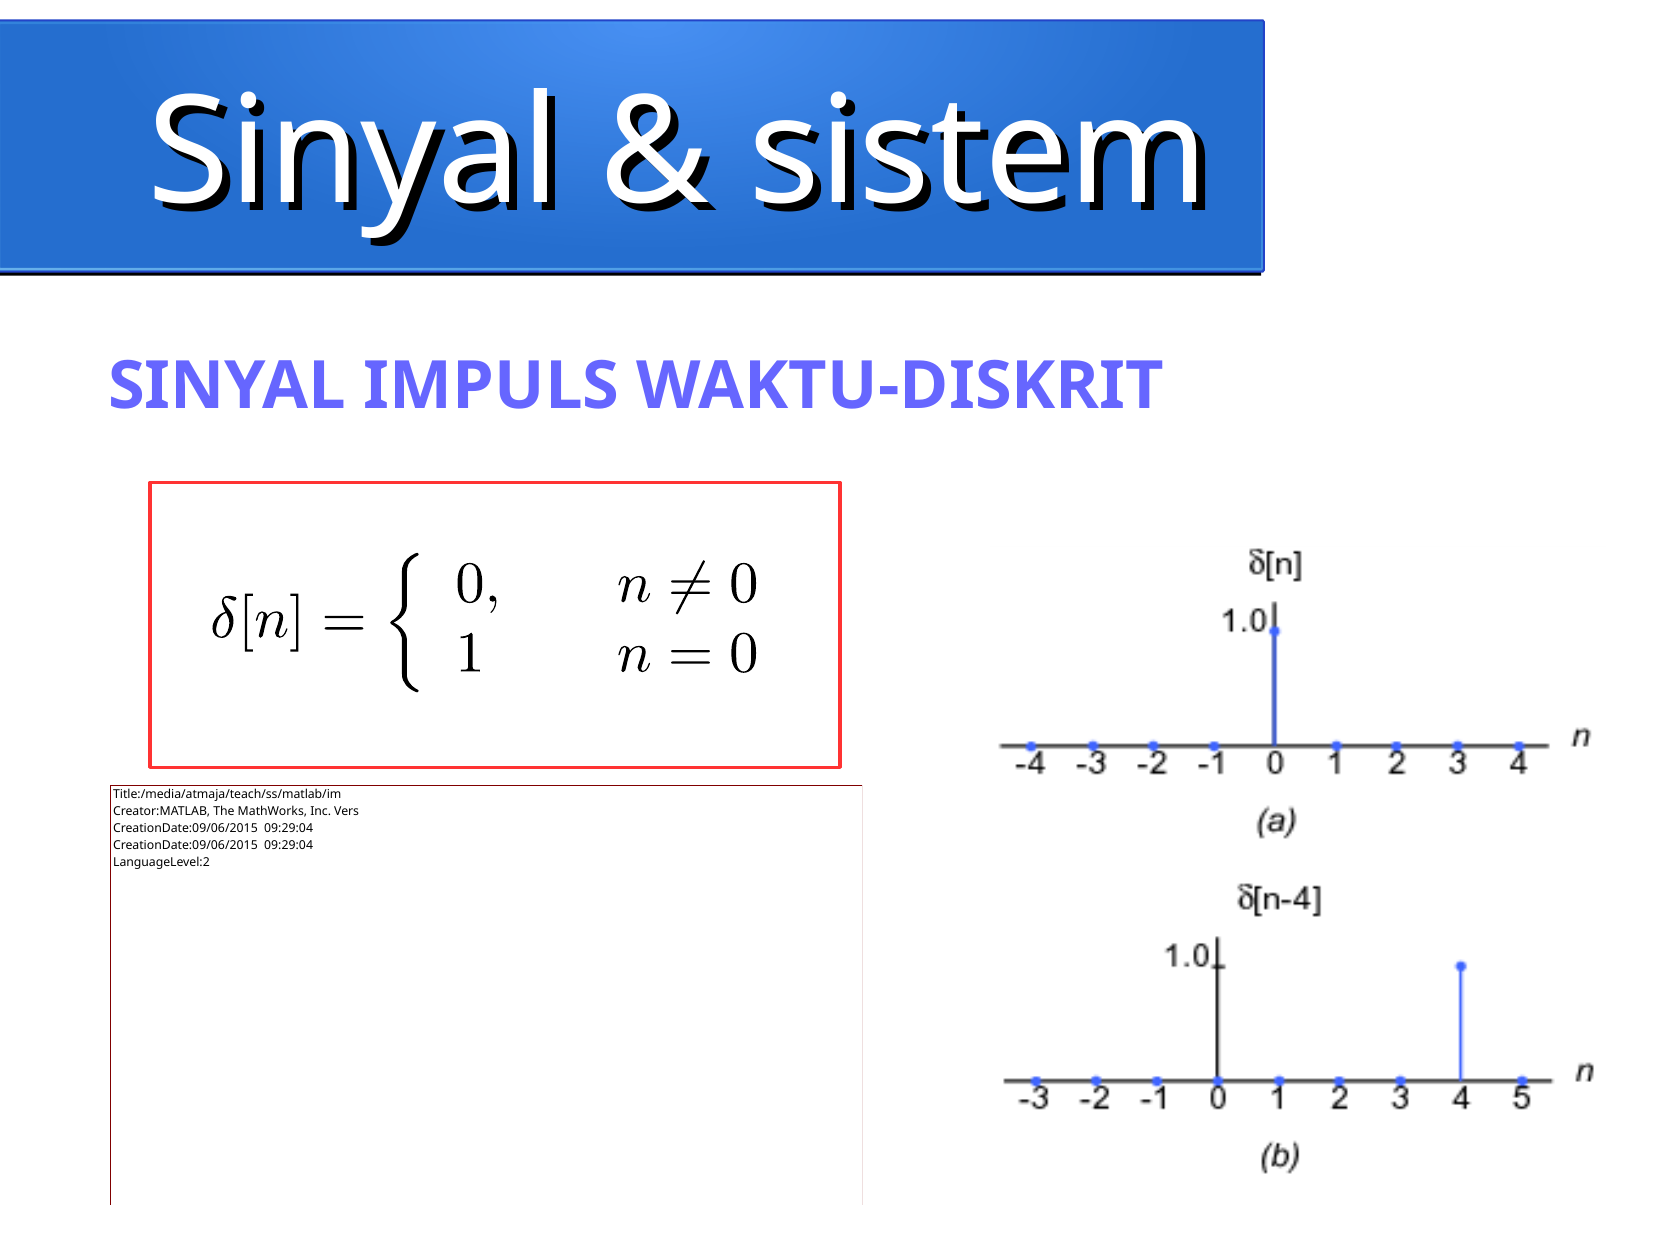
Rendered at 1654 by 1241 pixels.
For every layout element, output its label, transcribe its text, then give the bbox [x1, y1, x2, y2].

text_box Sinyal & sistem [147, 60, 1216, 229]
text_box SINYAL IMPULS WAKTU-DISKRIT [93, 330, 1291, 421]
picture [990, 545, 1606, 1176]
picture [109, 784, 863, 1205]
text_box [210, 552, 759, 693]
